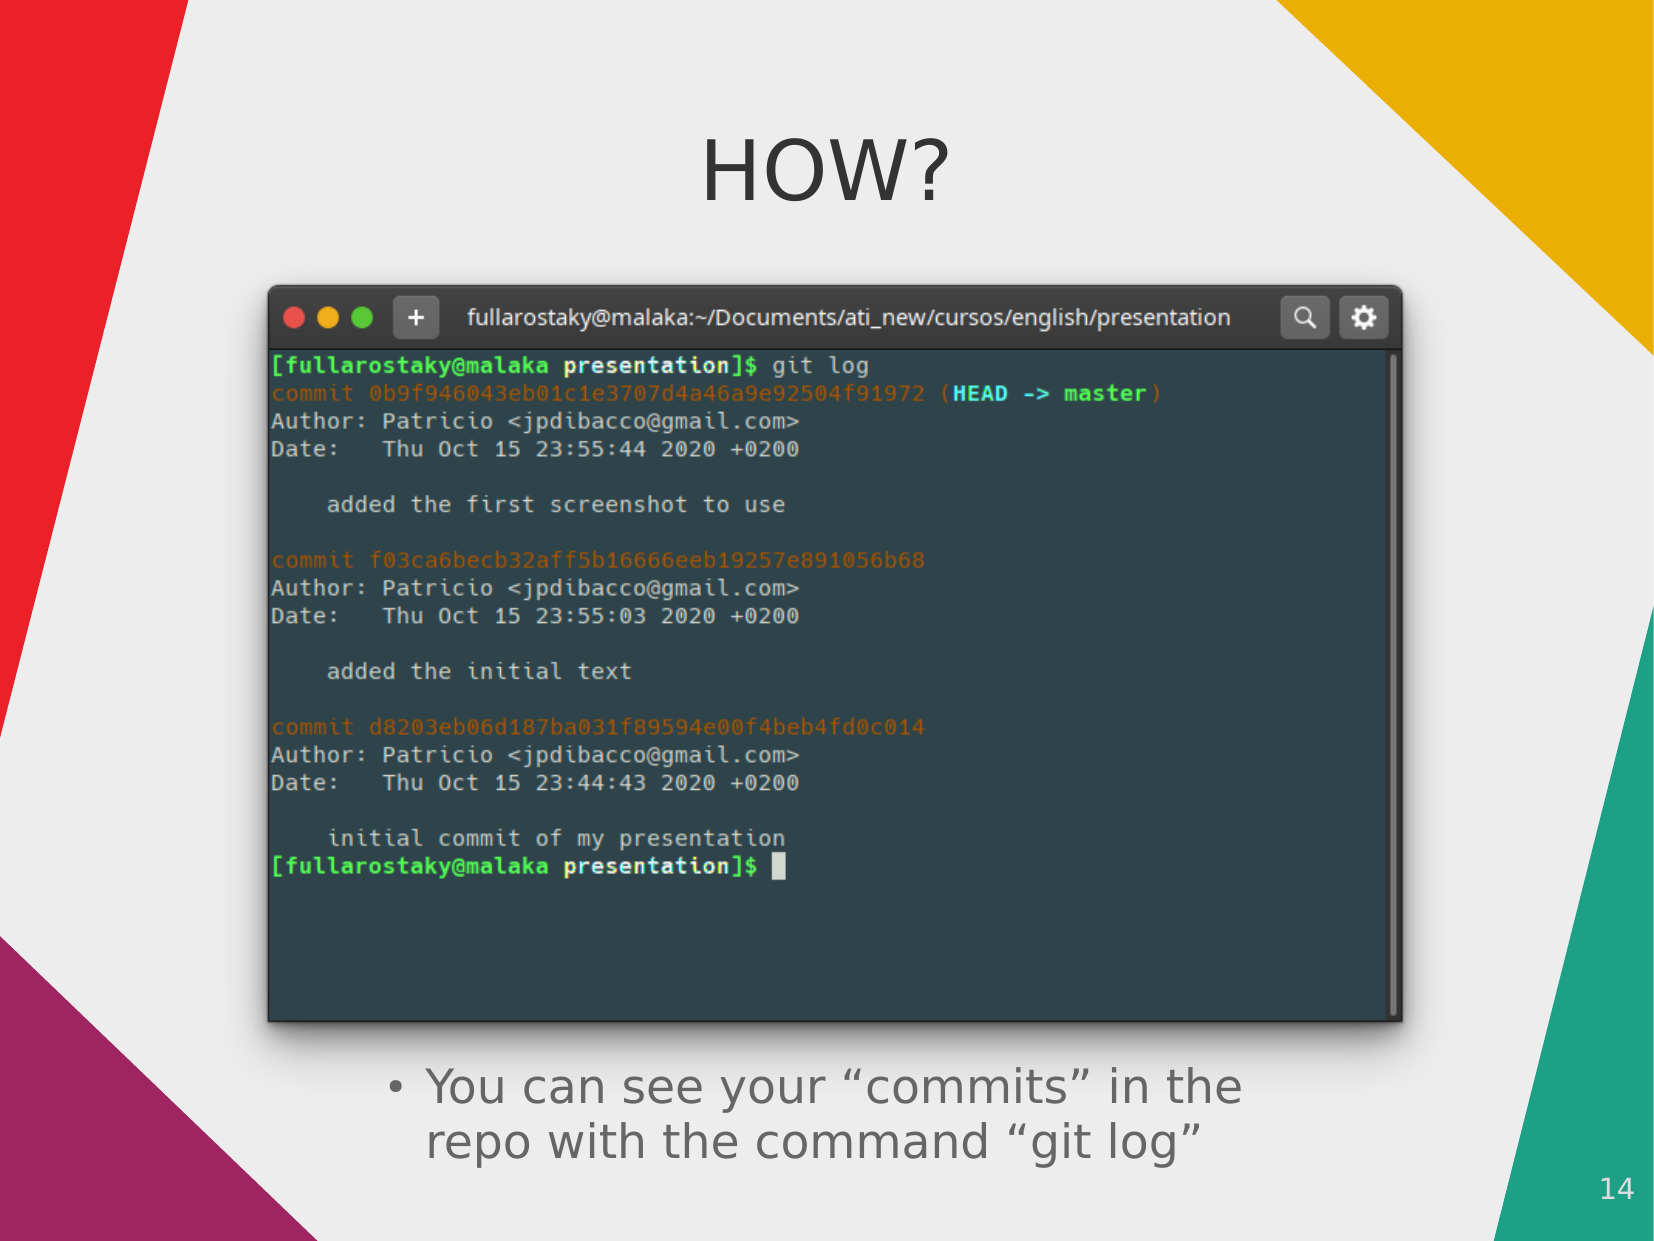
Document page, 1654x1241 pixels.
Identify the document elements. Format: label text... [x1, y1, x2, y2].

title HOW? [114, 73, 1539, 271]
list You can see your “commits” in the repo with the command “git log” [375, 1060, 1291, 1186]
picture [200, 242, 1471, 1115]
